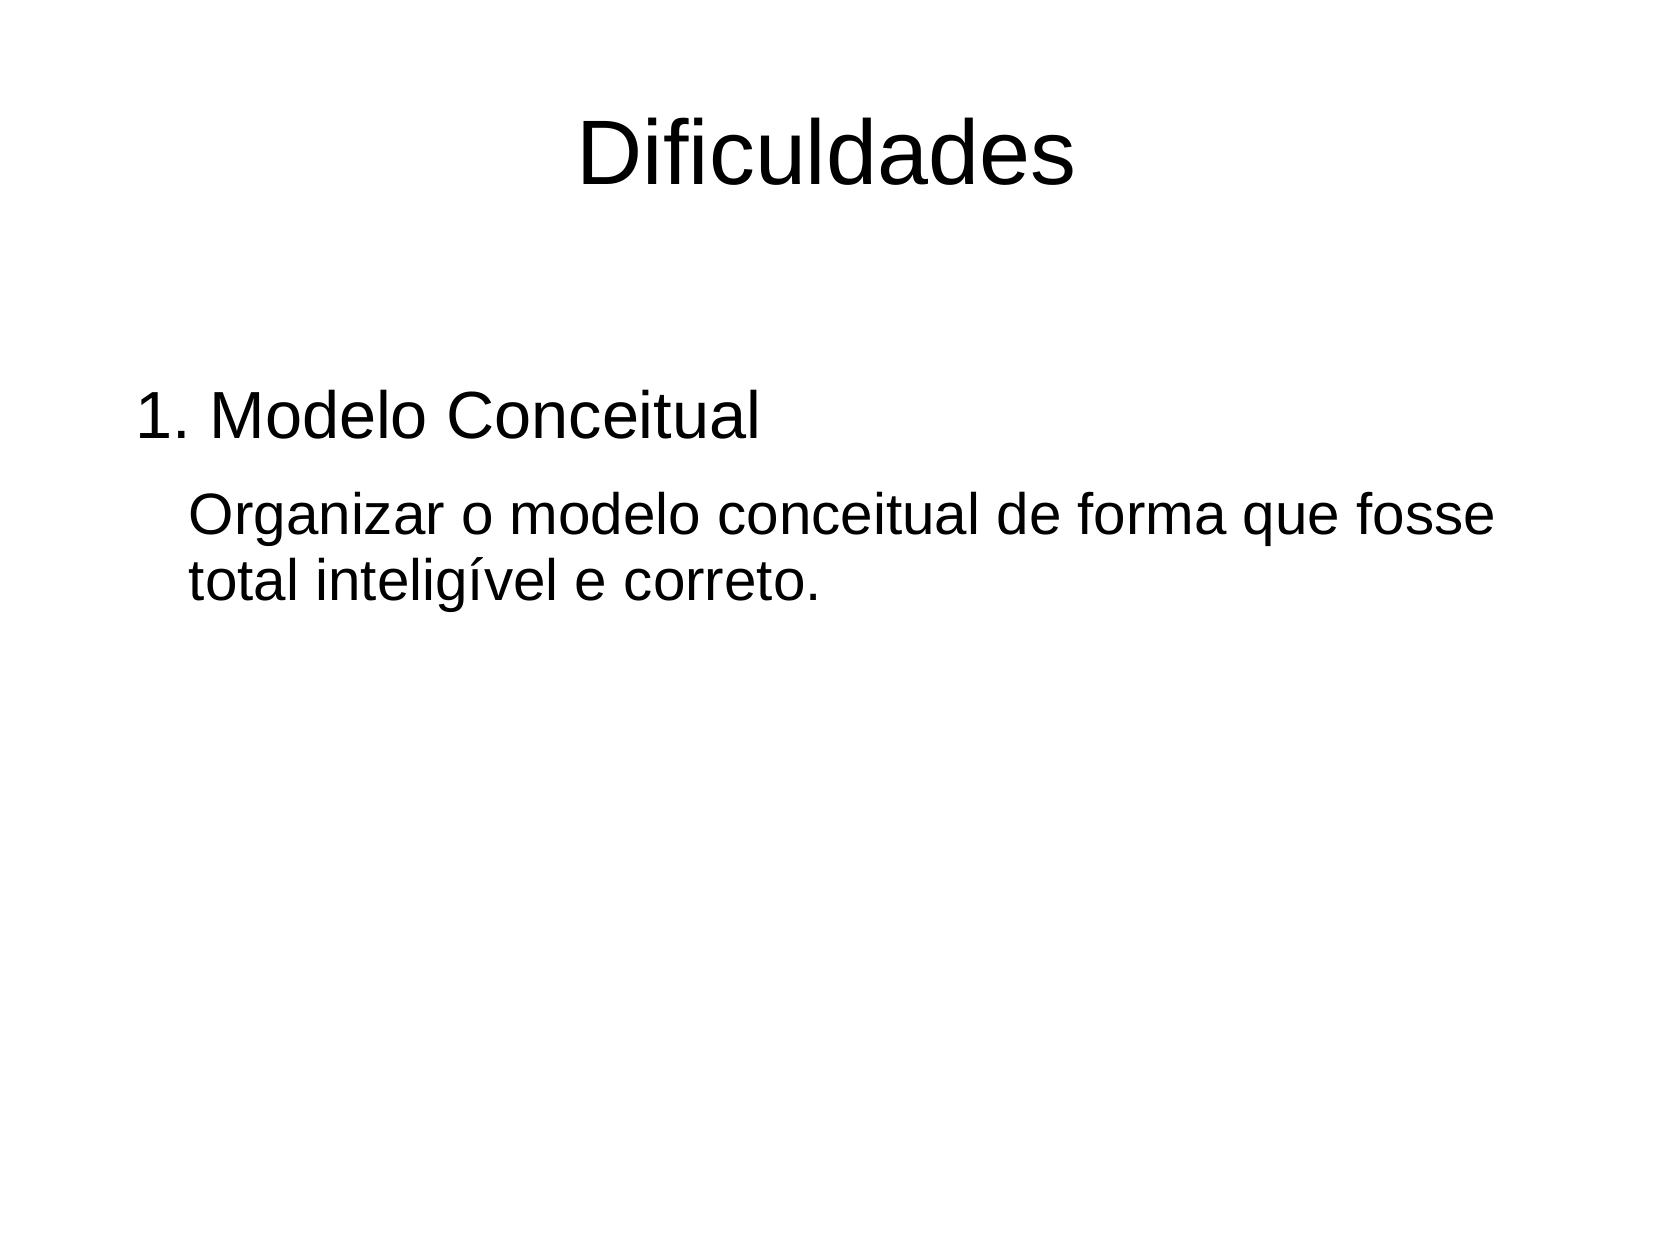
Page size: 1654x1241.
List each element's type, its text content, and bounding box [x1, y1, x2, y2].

title Dificuldades [82, 49, 1571, 257]
list Modelo Conceitual Organizar o modelo conceitual de forma que fosse total inteligível e correto. [118, 377, 1607, 1098]
